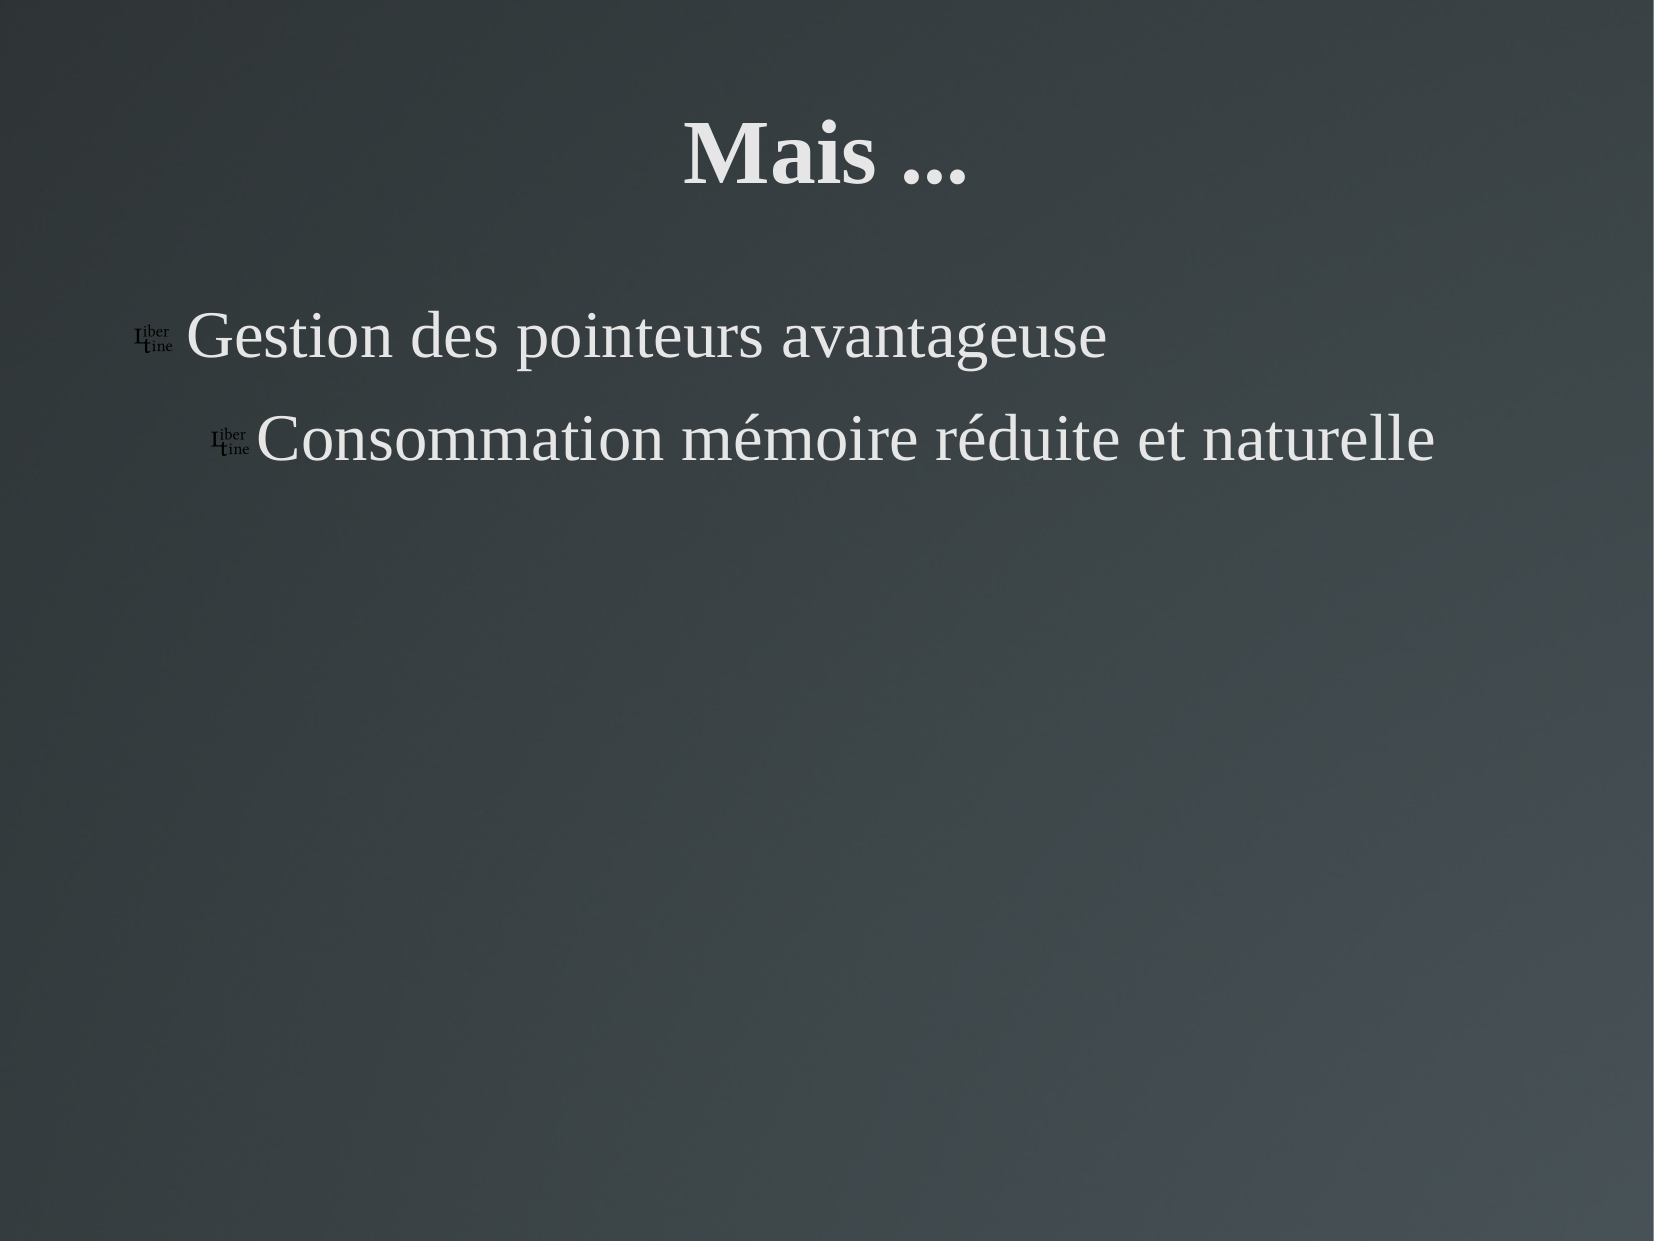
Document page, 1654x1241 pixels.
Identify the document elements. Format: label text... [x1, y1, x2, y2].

picture [0, 0, 1654, 1241]
title Mais ... [82, 49, 1571, 257]
list Gestion des pointeurs avantageuse Consommation mémoire réduite et naturelle [82, 290, 1571, 1109]
